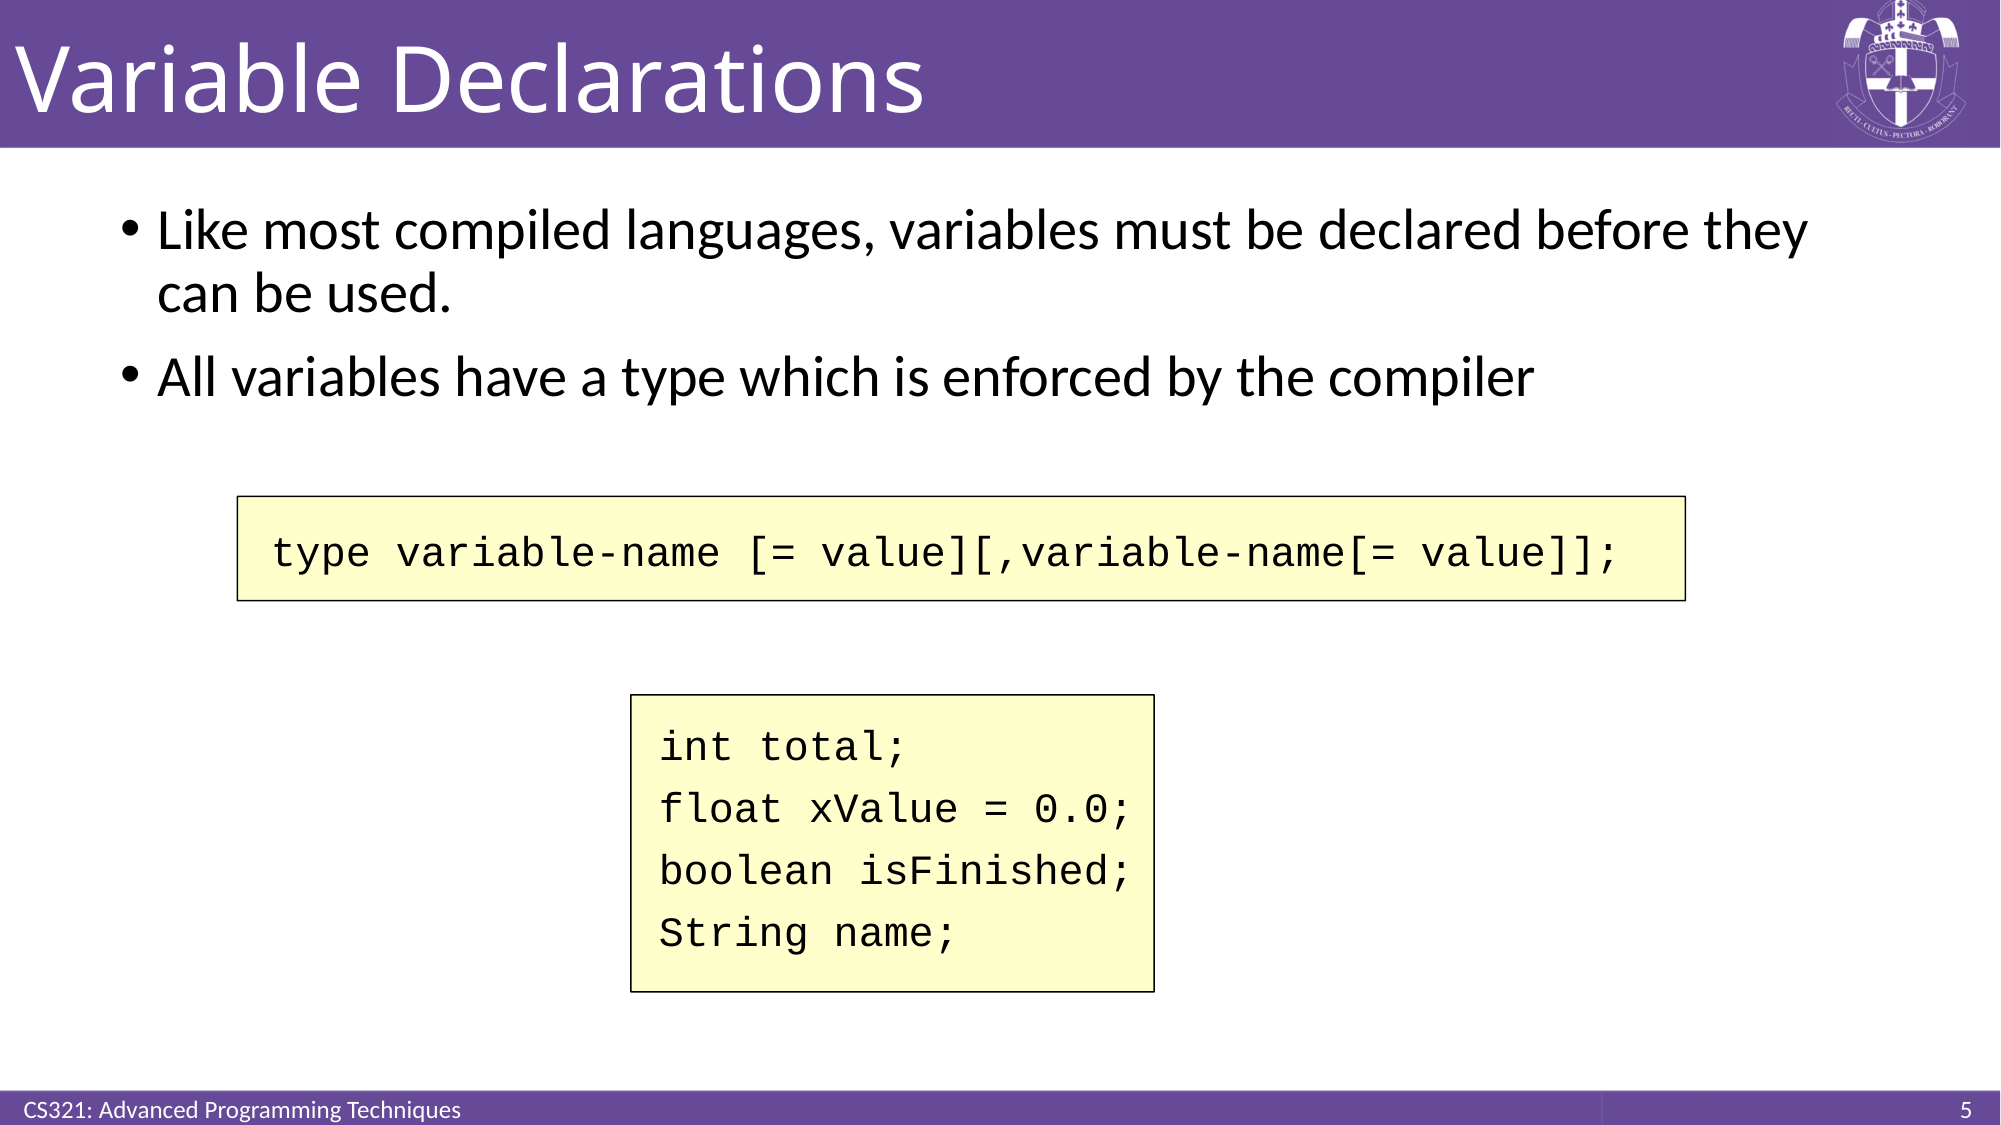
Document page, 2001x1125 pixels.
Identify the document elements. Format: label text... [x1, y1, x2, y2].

text_box [237, 496, 1686, 601]
text_box [630, 694, 1155, 992]
text_box type variable-name [= value][,variable-name[= value]]; [270, 525, 1622, 576]
slide_number <number> [1862, 1078, 1994, 1125]
title Variable Declarations [0, 0, 1725, 192]
text_box int total; float xValue = 0.0; boolean isFinished; String name; [658, 719, 1134, 955]
list Like most compiled languages, variables must be declared before they can be used. All variables have a type which is enforced by the compiler [105, 191, 1831, 906]
picture [0, 0, 2001, 1125]
